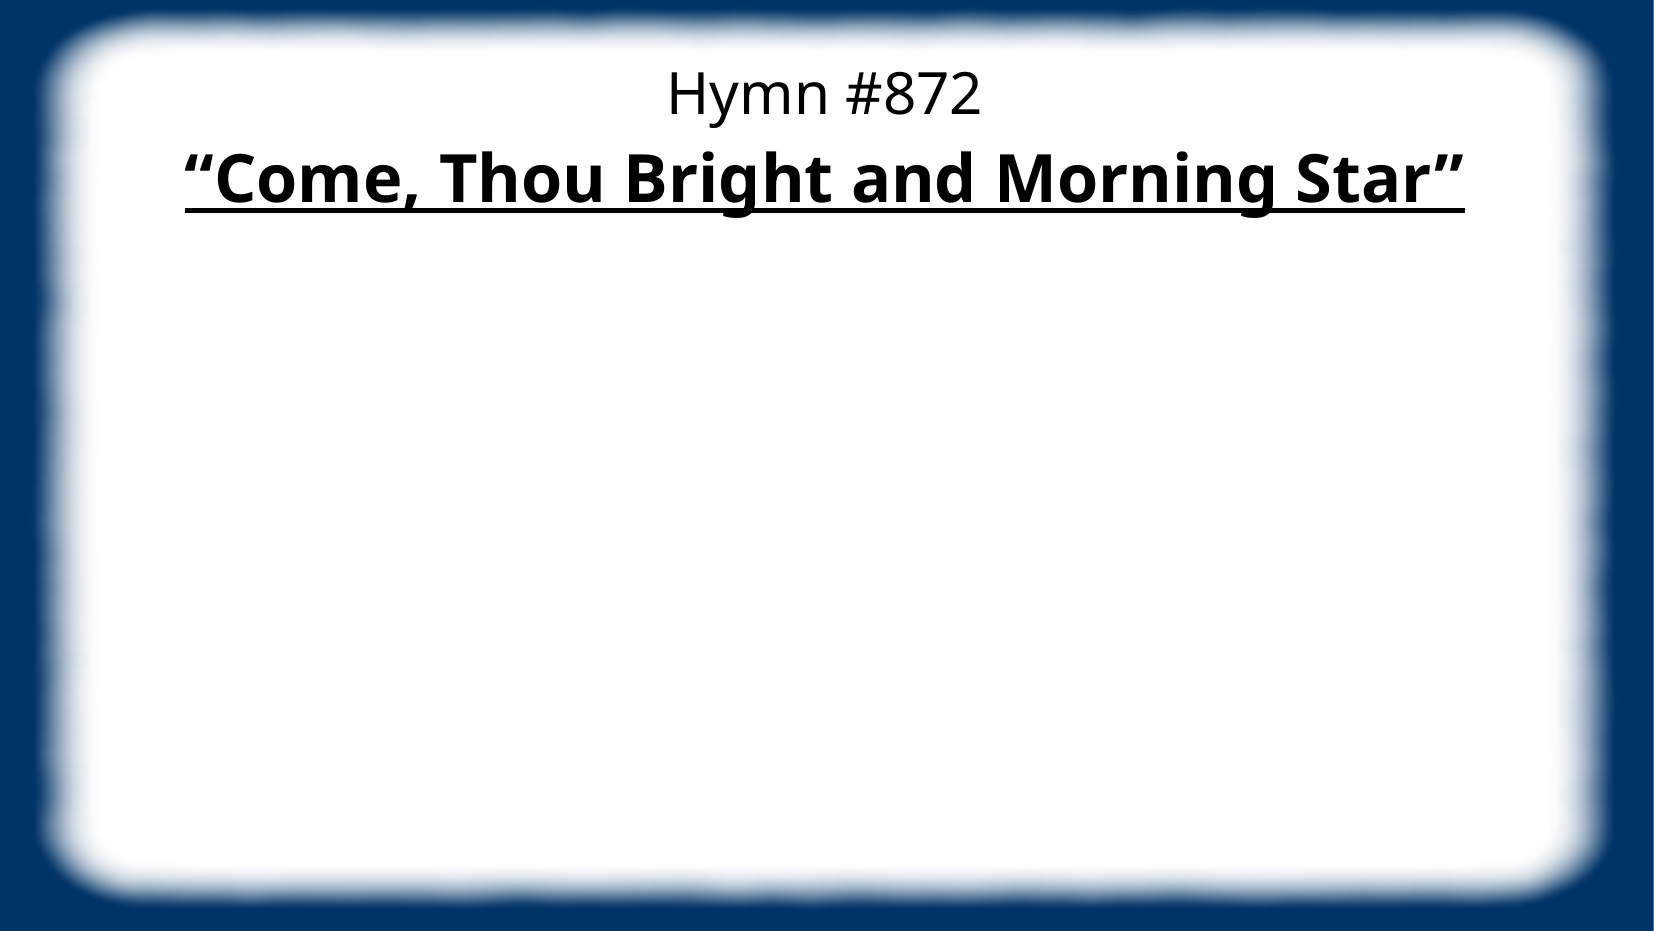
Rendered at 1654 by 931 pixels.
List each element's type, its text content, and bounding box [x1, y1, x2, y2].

picture [0, 0, 1654, 931]
text_box Hymn #872 “Come, Thou Bright and Morning Star” [105, 45, 1546, 226]
